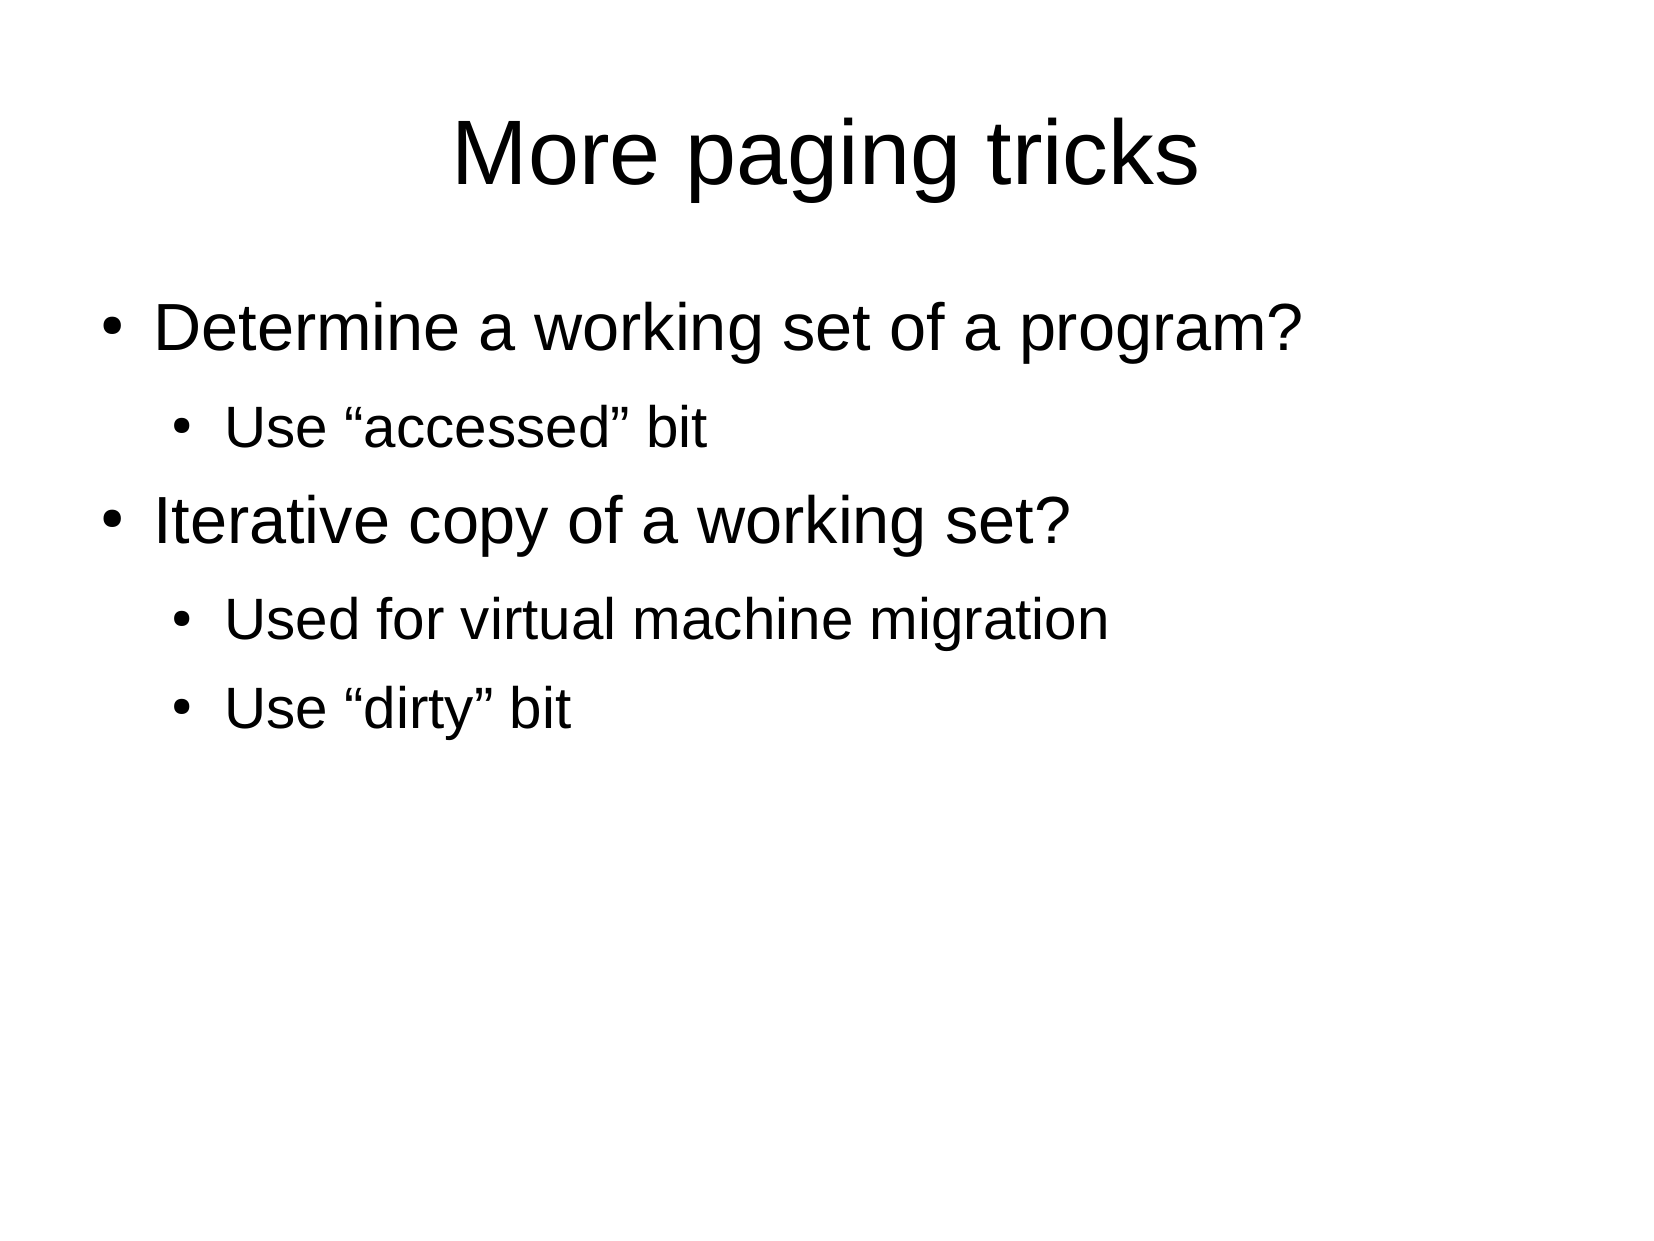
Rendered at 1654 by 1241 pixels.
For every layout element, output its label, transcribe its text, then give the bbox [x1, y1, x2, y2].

title More paging tricks [82, 49, 1571, 257]
list Determine a working set of a program? Use “accessed” bit Iterative copy of a working set? Used for virtual machine migration Use “dirty” bit [82, 290, 1571, 1010]
